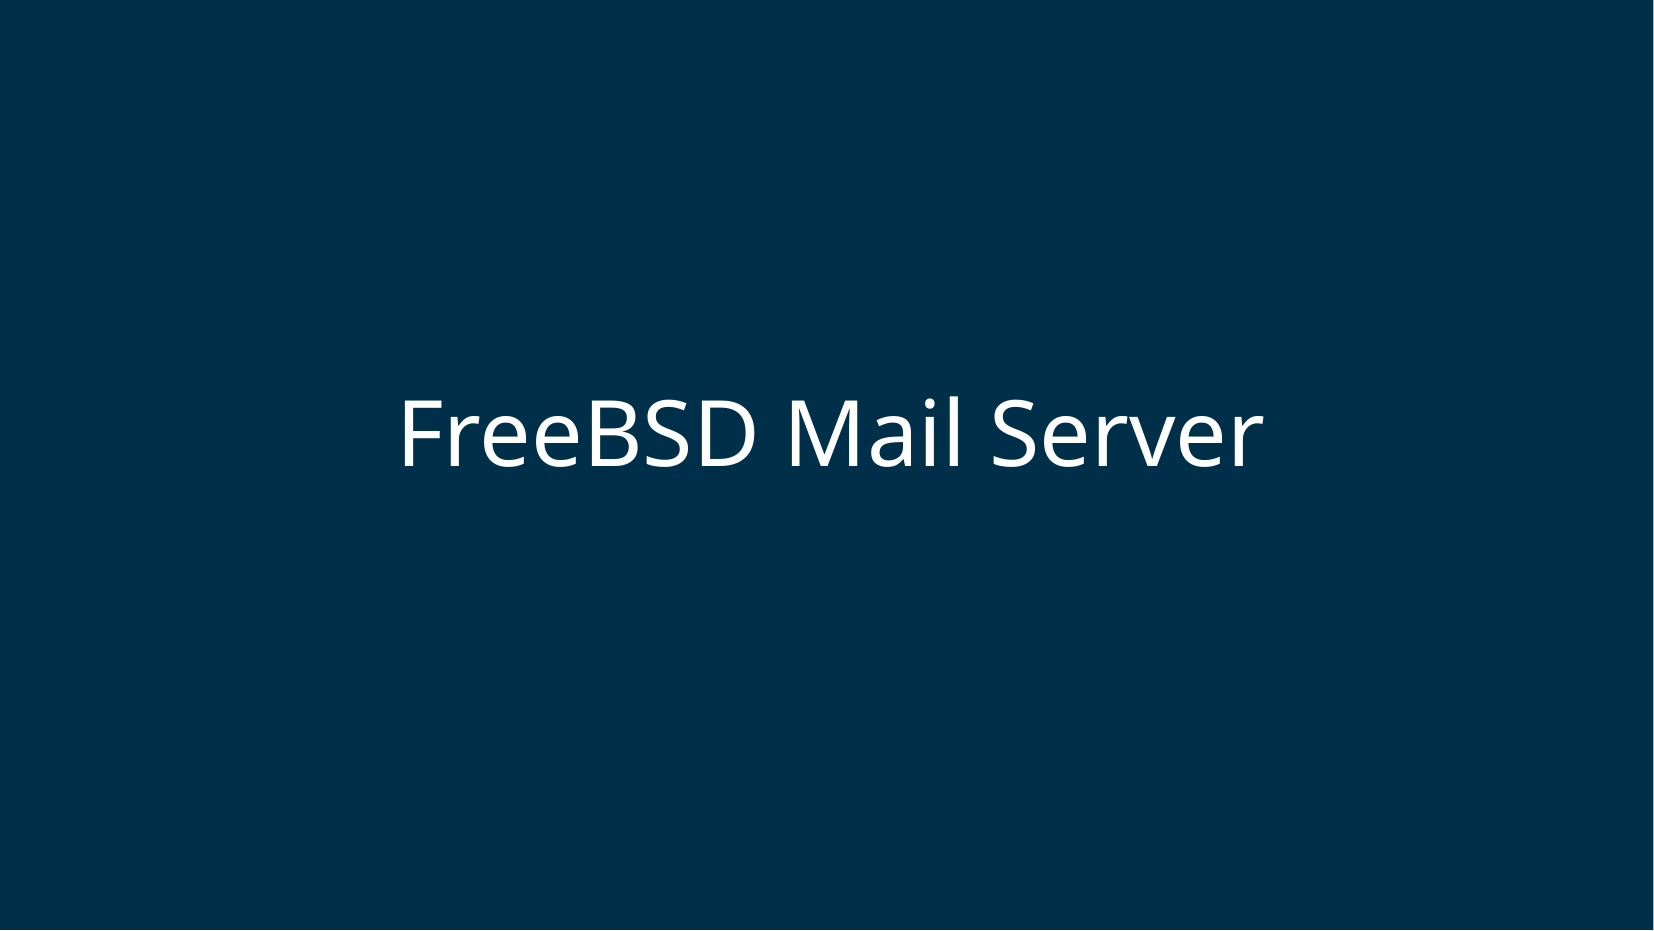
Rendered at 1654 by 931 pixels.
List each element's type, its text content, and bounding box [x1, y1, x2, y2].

title FreeBSD Mail Server [87, 225, 1576, 638]
